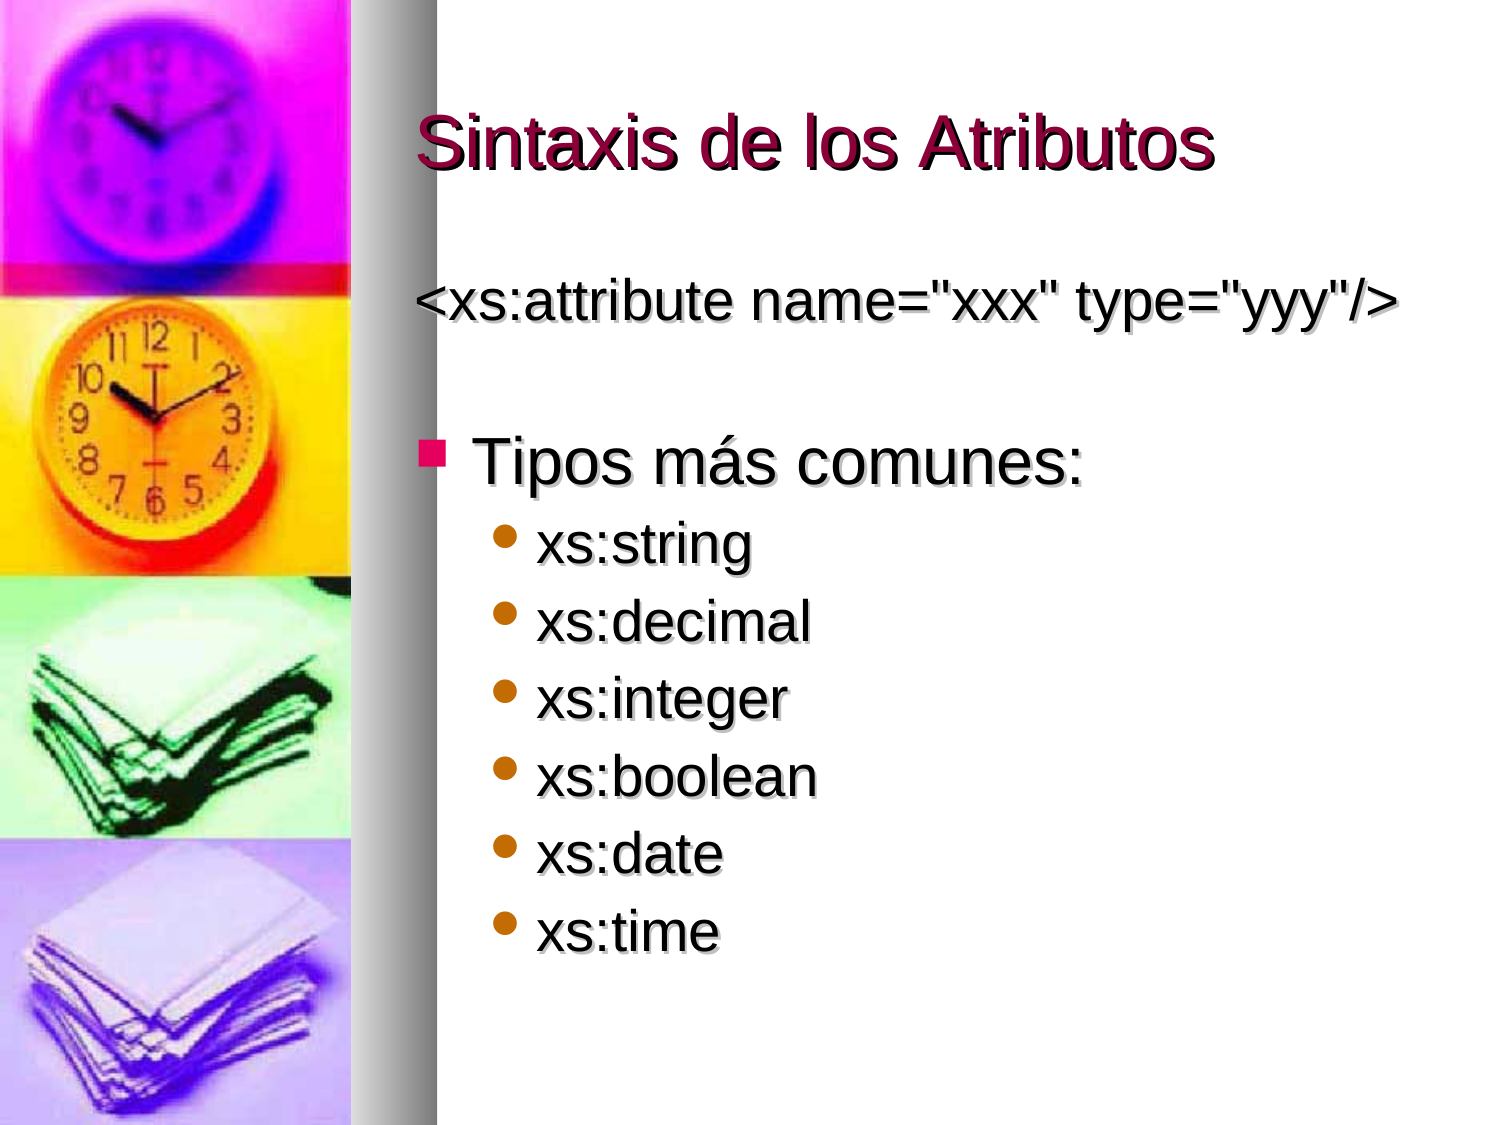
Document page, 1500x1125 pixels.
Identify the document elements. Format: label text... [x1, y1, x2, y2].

list <xs:attribute name="xxx" type="yyy"/> Tipos más comunes: xs:string xs:decimal xs:integer xs:boolean xs:date xs:time [399, 262, 1450, 1050]
title Sintaxis de los Atributos [399, 37, 1450, 238]
picture [0, 0, 351, 1125]
